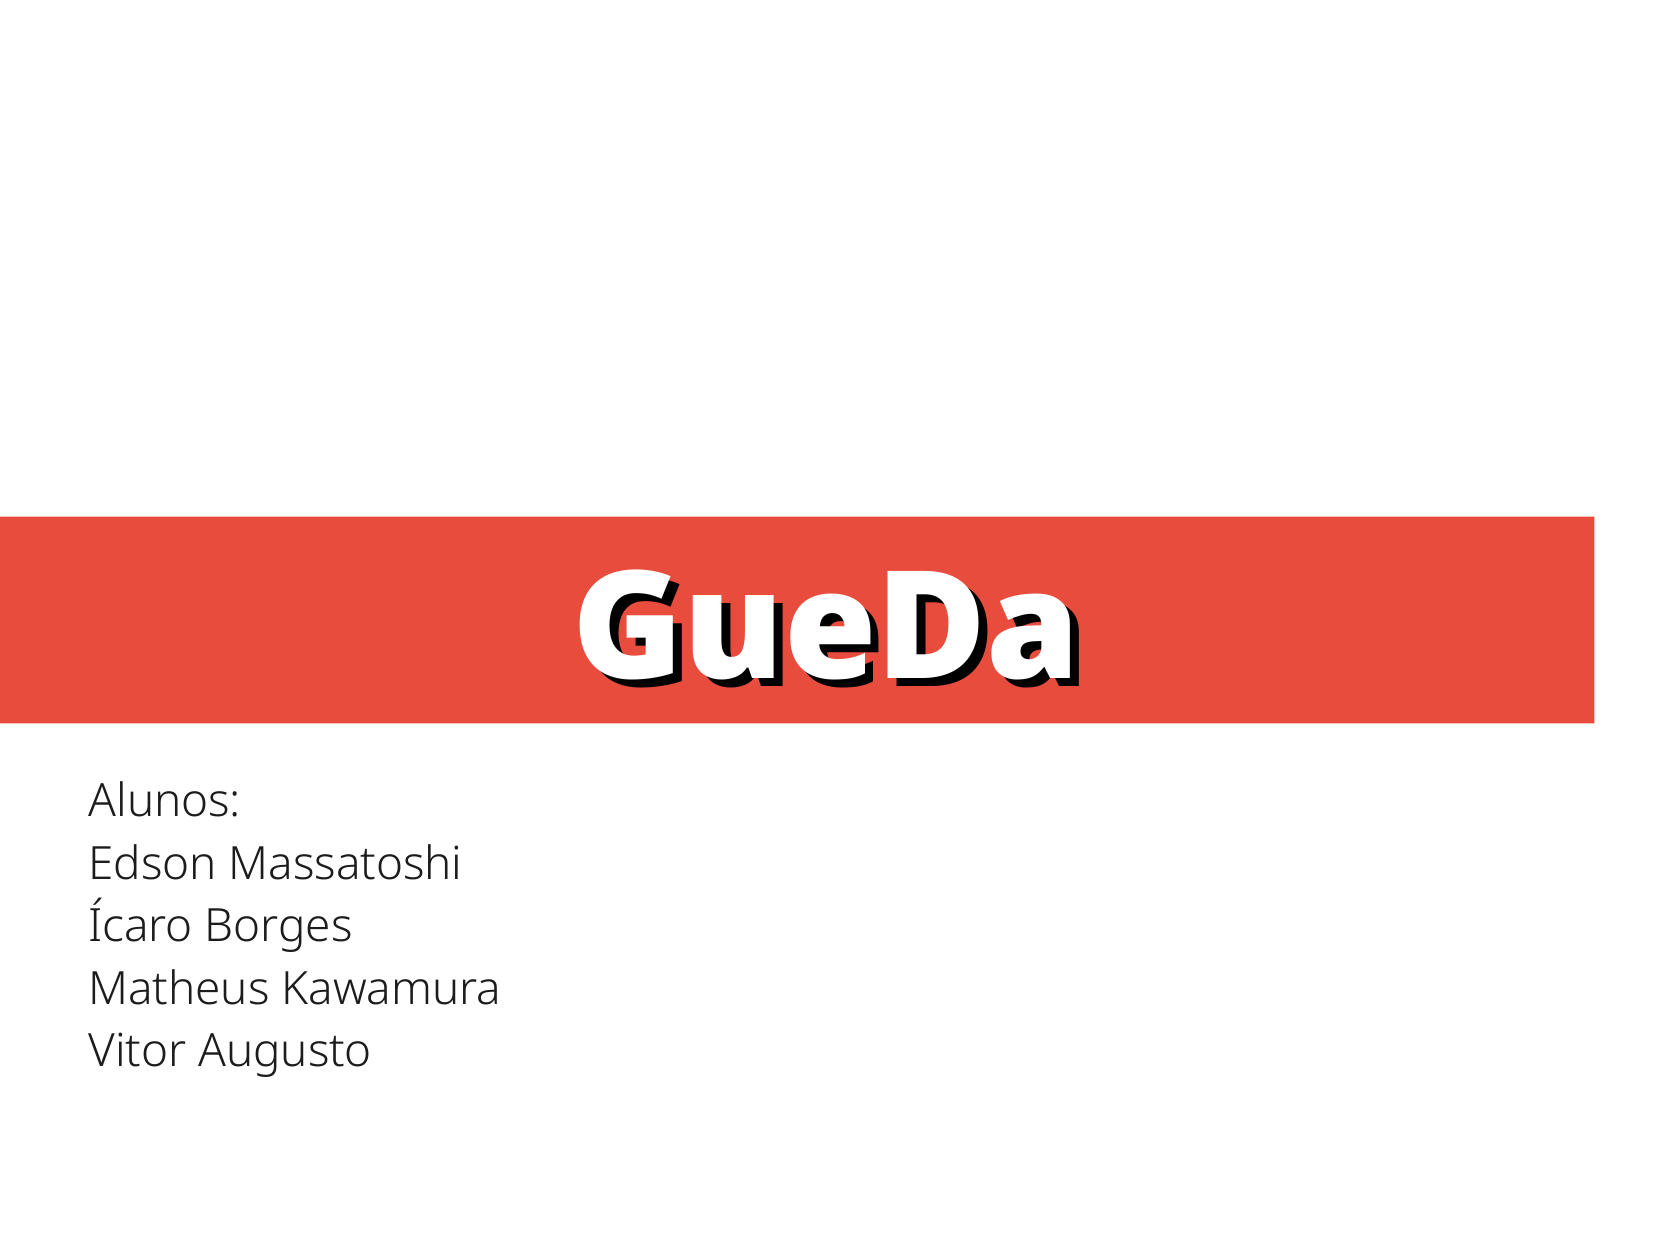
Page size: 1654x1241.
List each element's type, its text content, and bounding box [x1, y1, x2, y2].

title GueDa [59, 546, 1595, 694]
subtitle Alunos: Edson Massatoshi Ícaro Borges Matheus Kawamura Vitor Augusto [88, 767, 1595, 1182]
